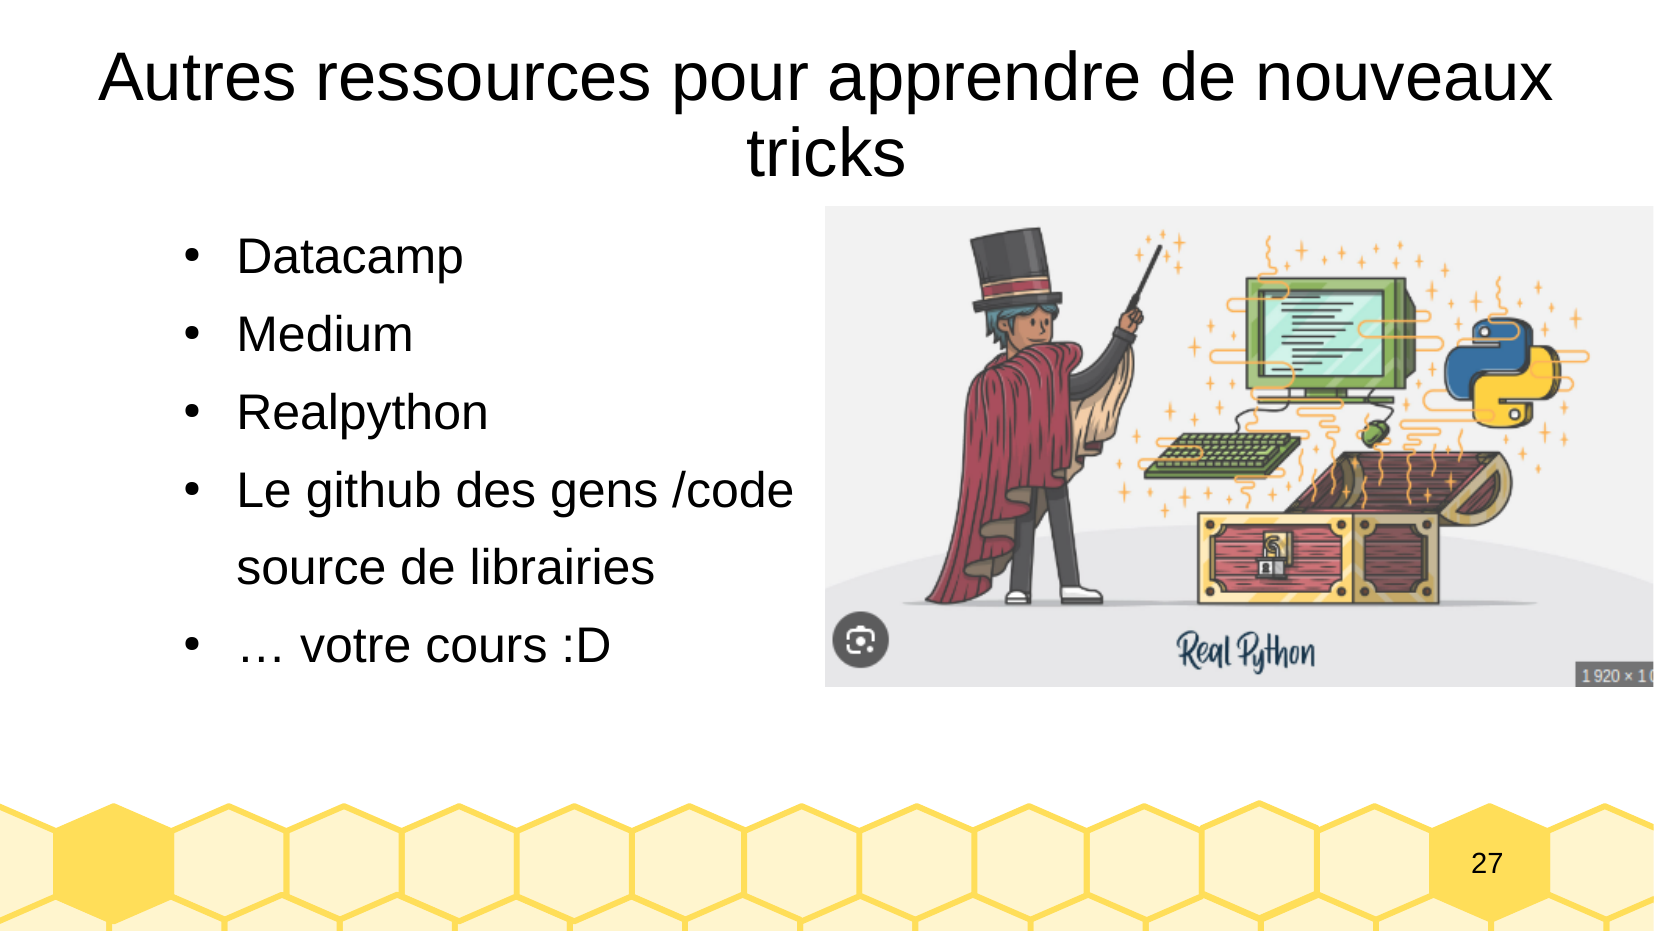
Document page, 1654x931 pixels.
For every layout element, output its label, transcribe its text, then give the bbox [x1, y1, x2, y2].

title Autres ressources pour apprendre de nouveaux tricks [82, 37, 1571, 193]
list Datacamp Medium Realpython Le github des gens /code source de librairies … votre cours :D [165, 228, 1654, 768]
picture [825, 206, 1654, 687]
